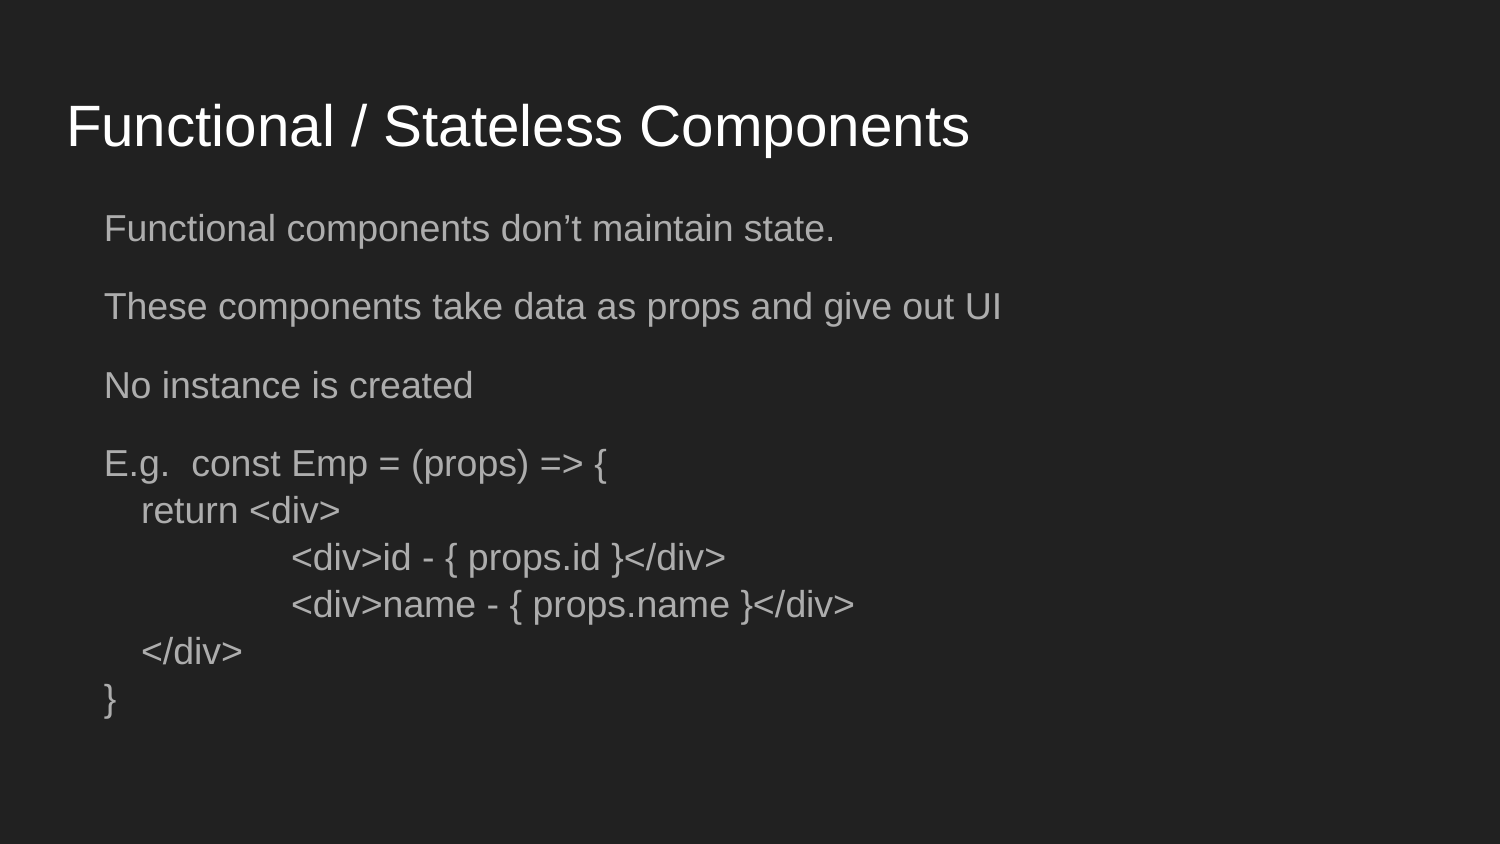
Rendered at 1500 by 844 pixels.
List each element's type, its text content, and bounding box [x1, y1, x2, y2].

list Functional components don’t maintain state. These components take data as props and give out UI No instance is created E.g. const Emp = (props) => { return <div> <div>id - { props.id }</div> <div>name - { props.name }</div> </div> } [51, 189, 1449, 750]
title Functional / Stateless Components [51, 72, 1449, 167]
